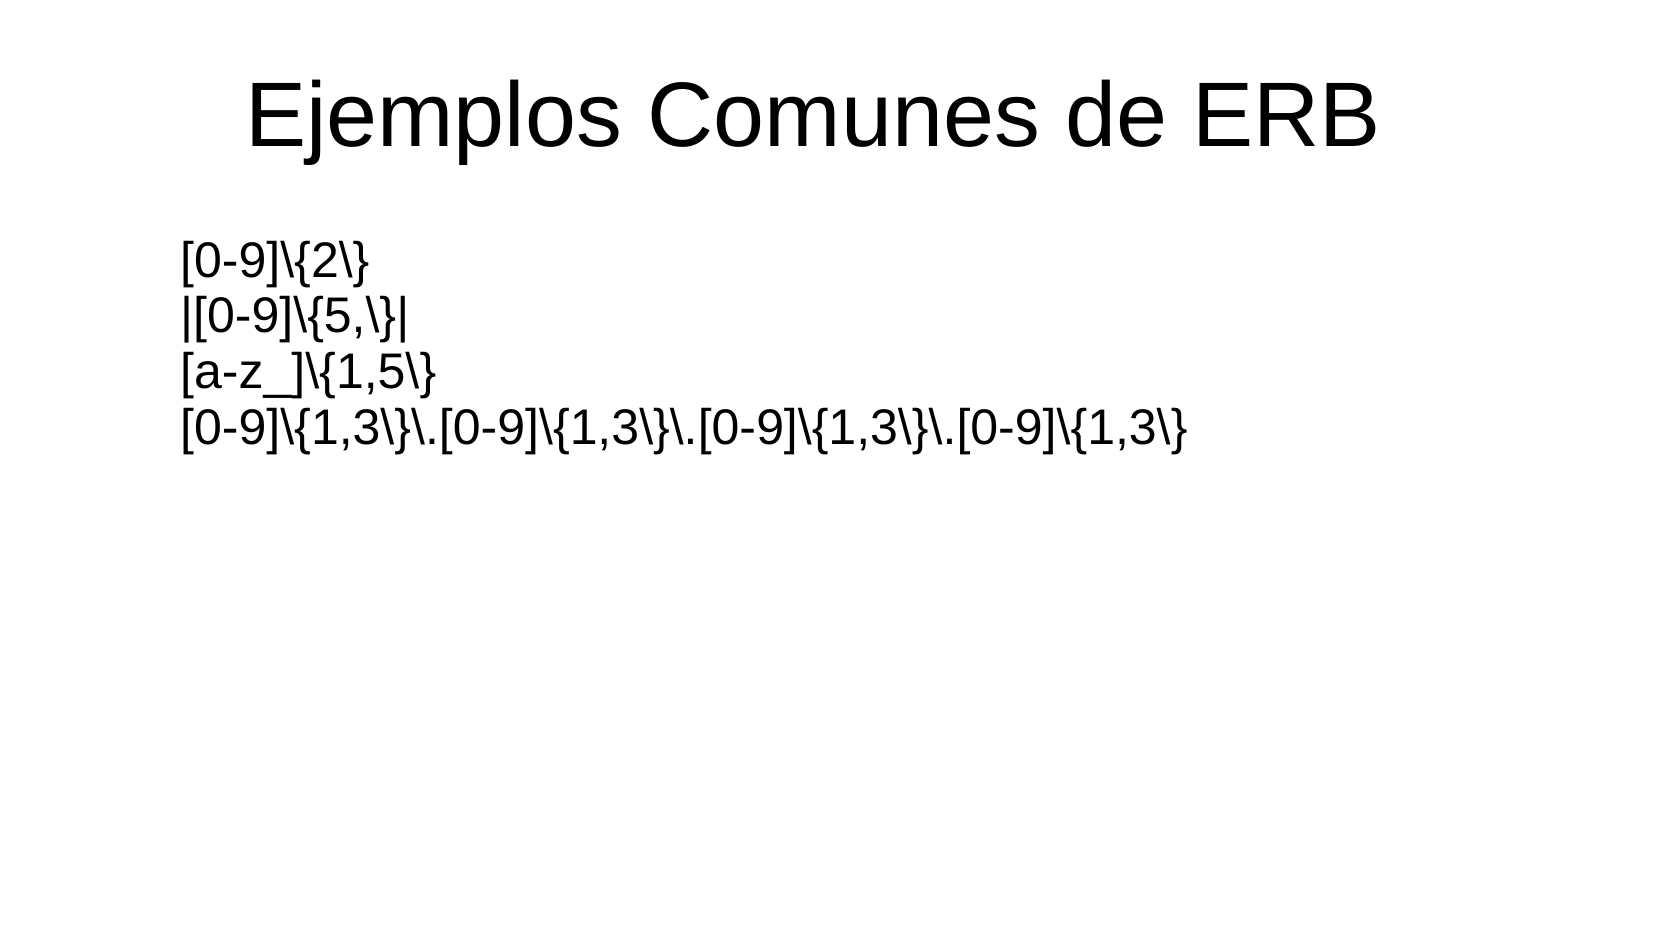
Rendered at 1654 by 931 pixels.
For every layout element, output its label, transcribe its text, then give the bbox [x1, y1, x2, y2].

text_box [0-9]\{2\} |[0-9]\{5,\}| [a-z_]\{1,5\} [0-9]\{1,3\}\.[0-9]\{1,3\}\.[0-9]\{1,3\}\.[0-9]\{1,3\} [165, 224, 1528, 768]
title Ejemplos Comunes de ERB [82, 37, 1571, 193]
